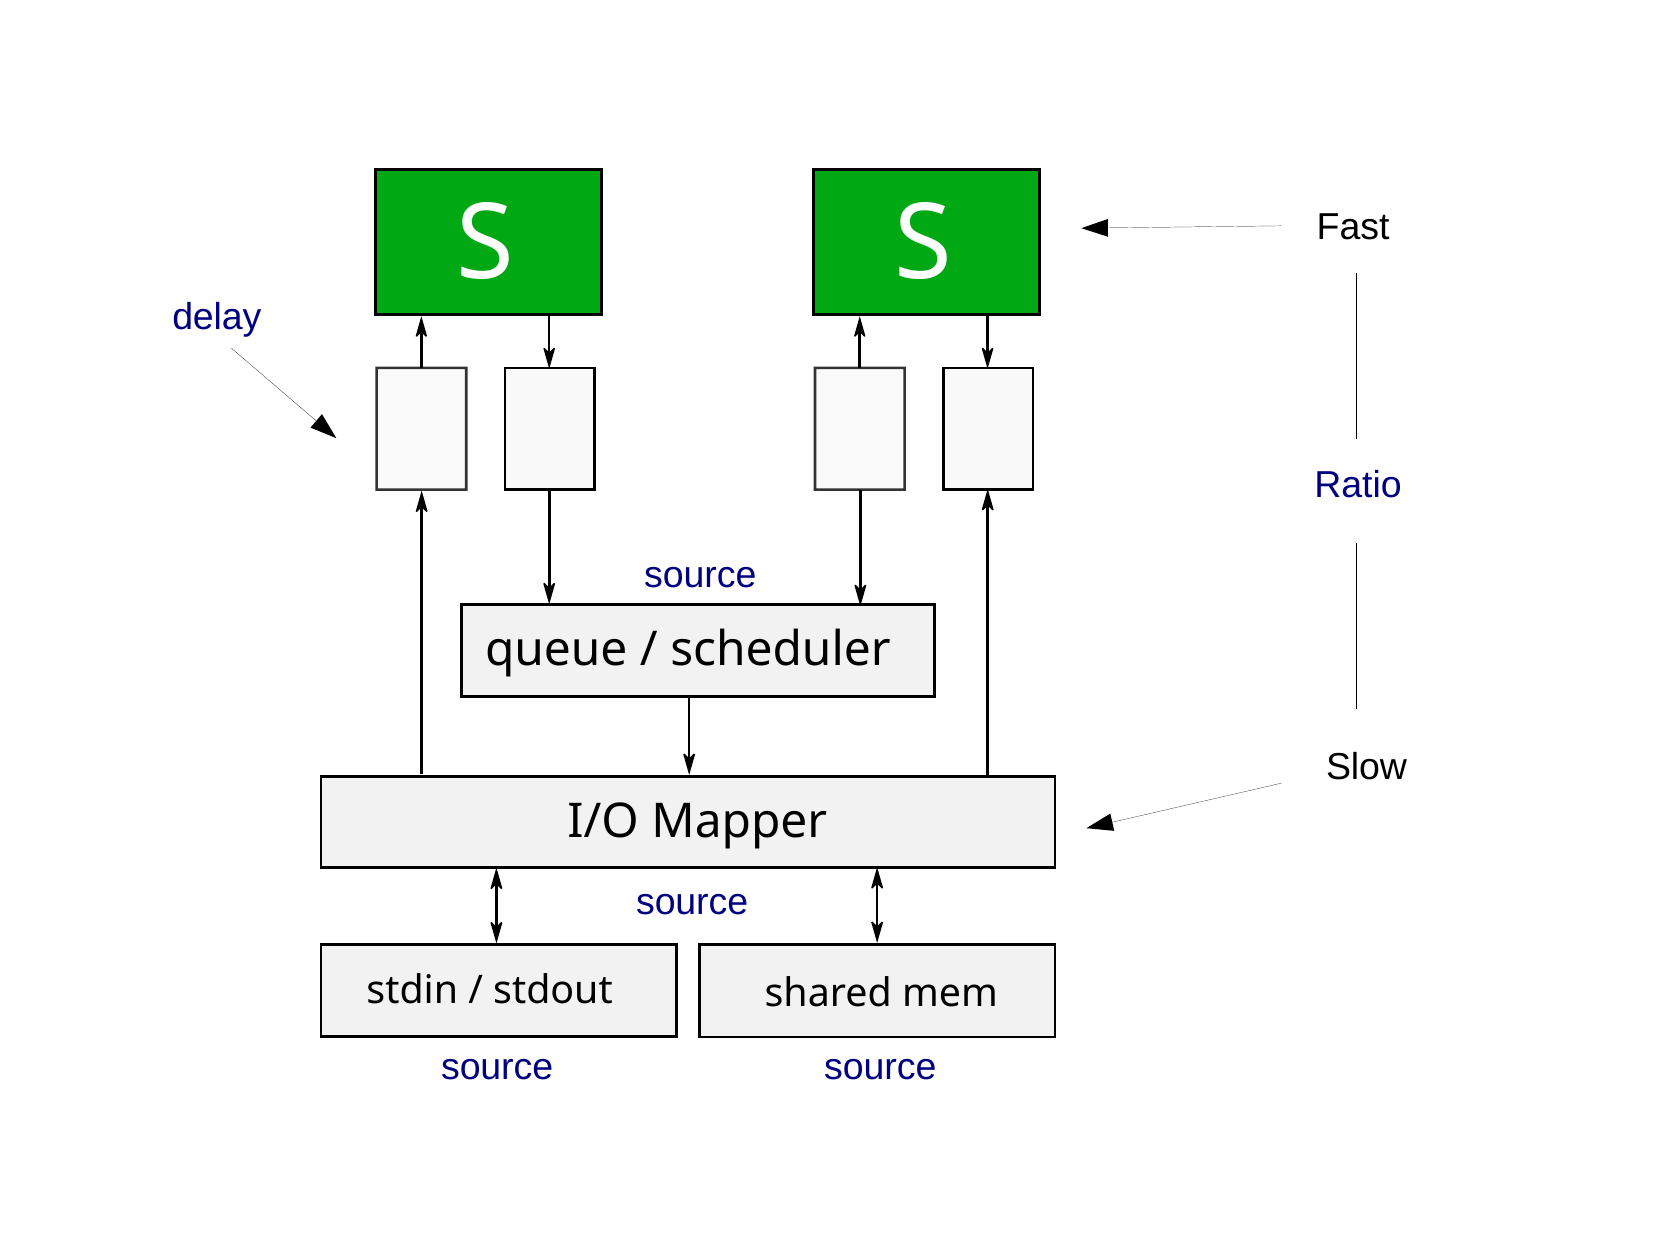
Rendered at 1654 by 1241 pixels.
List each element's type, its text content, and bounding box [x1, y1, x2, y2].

text_box source [809, 1038, 952, 1096]
text_box source [629, 546, 772, 604]
text_box delay [157, 288, 277, 346]
text_box source [621, 873, 764, 931]
text_box Slow [1311, 738, 1531, 796]
text_box source [426, 1038, 569, 1096]
picture [319, 168, 1057, 1039]
text_box Ratio [1299, 456, 1417, 514]
text_box Fast [1301, 198, 1507, 256]
